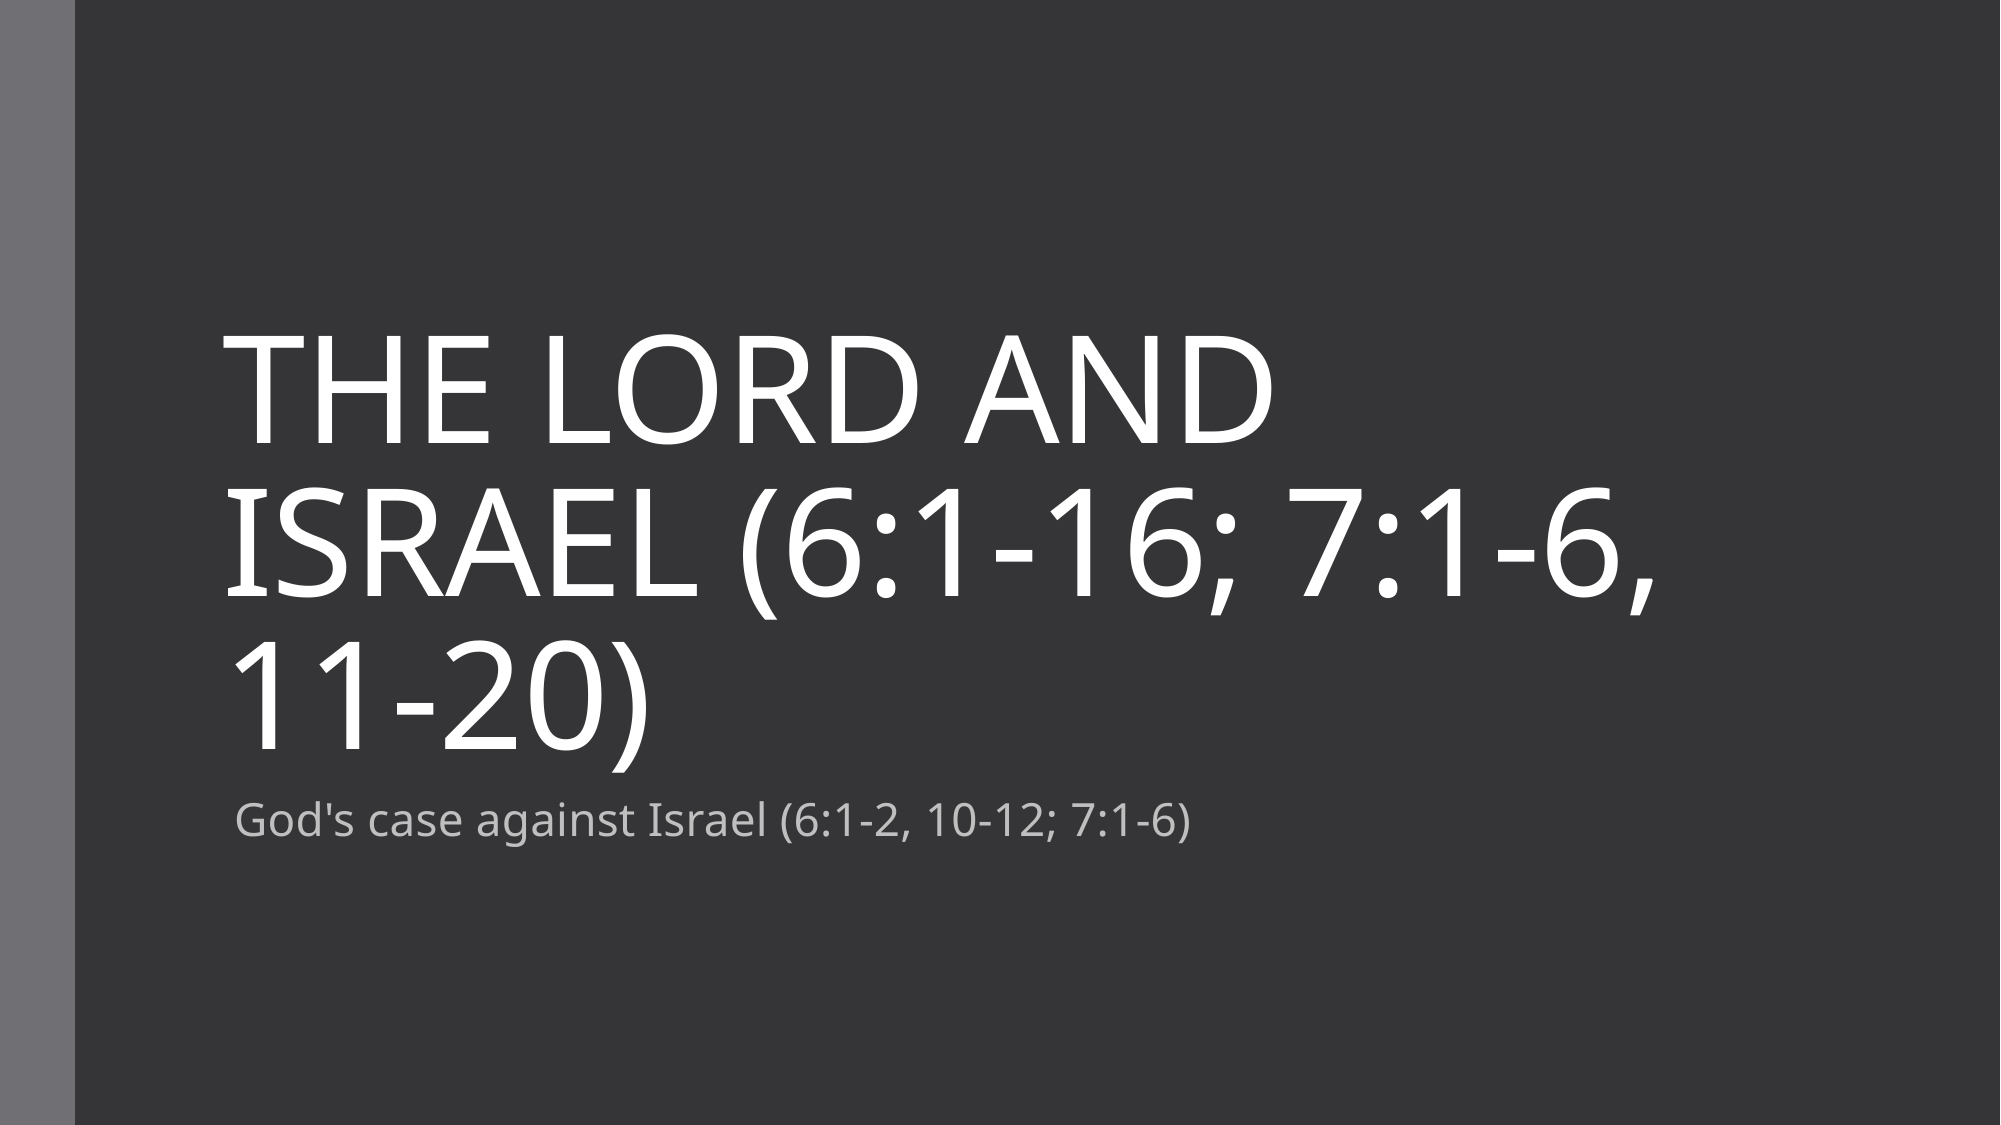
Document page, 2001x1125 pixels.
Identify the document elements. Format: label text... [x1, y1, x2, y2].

subtitle God's case against Israel (6:1-2, 10-12; 7:1-6) [206, 787, 1752, 1066]
title THE LORD AND ISRAEL (6:1-16; 7:1-6, 11-20) [206, 124, 1752, 787]
